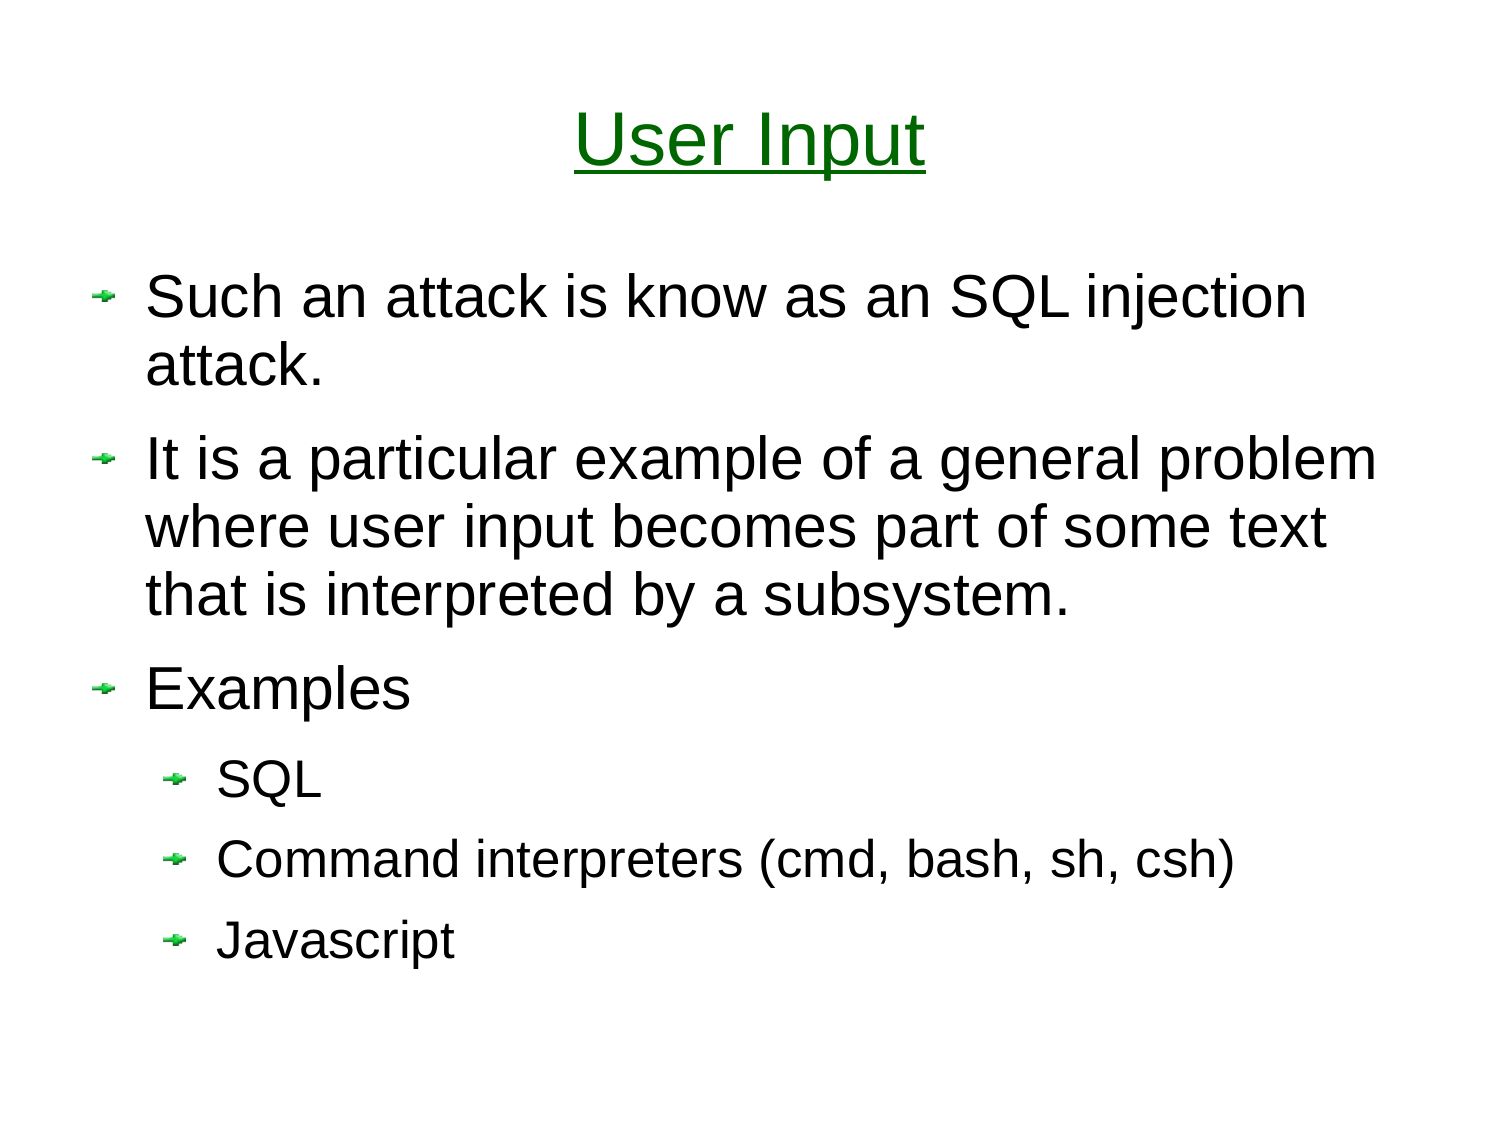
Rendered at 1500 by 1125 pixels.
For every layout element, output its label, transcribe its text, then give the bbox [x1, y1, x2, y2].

title User Input [75, 45, 1425, 233]
list Such an attack is know as an SQL injection attack. It is a particular example of a general problem where user input becomes part of some text that is interpreted by a subsystem. Examples SQL Command interpreters (cmd, bash, sh, csh) Javascript [75, 262, 1425, 1006]
